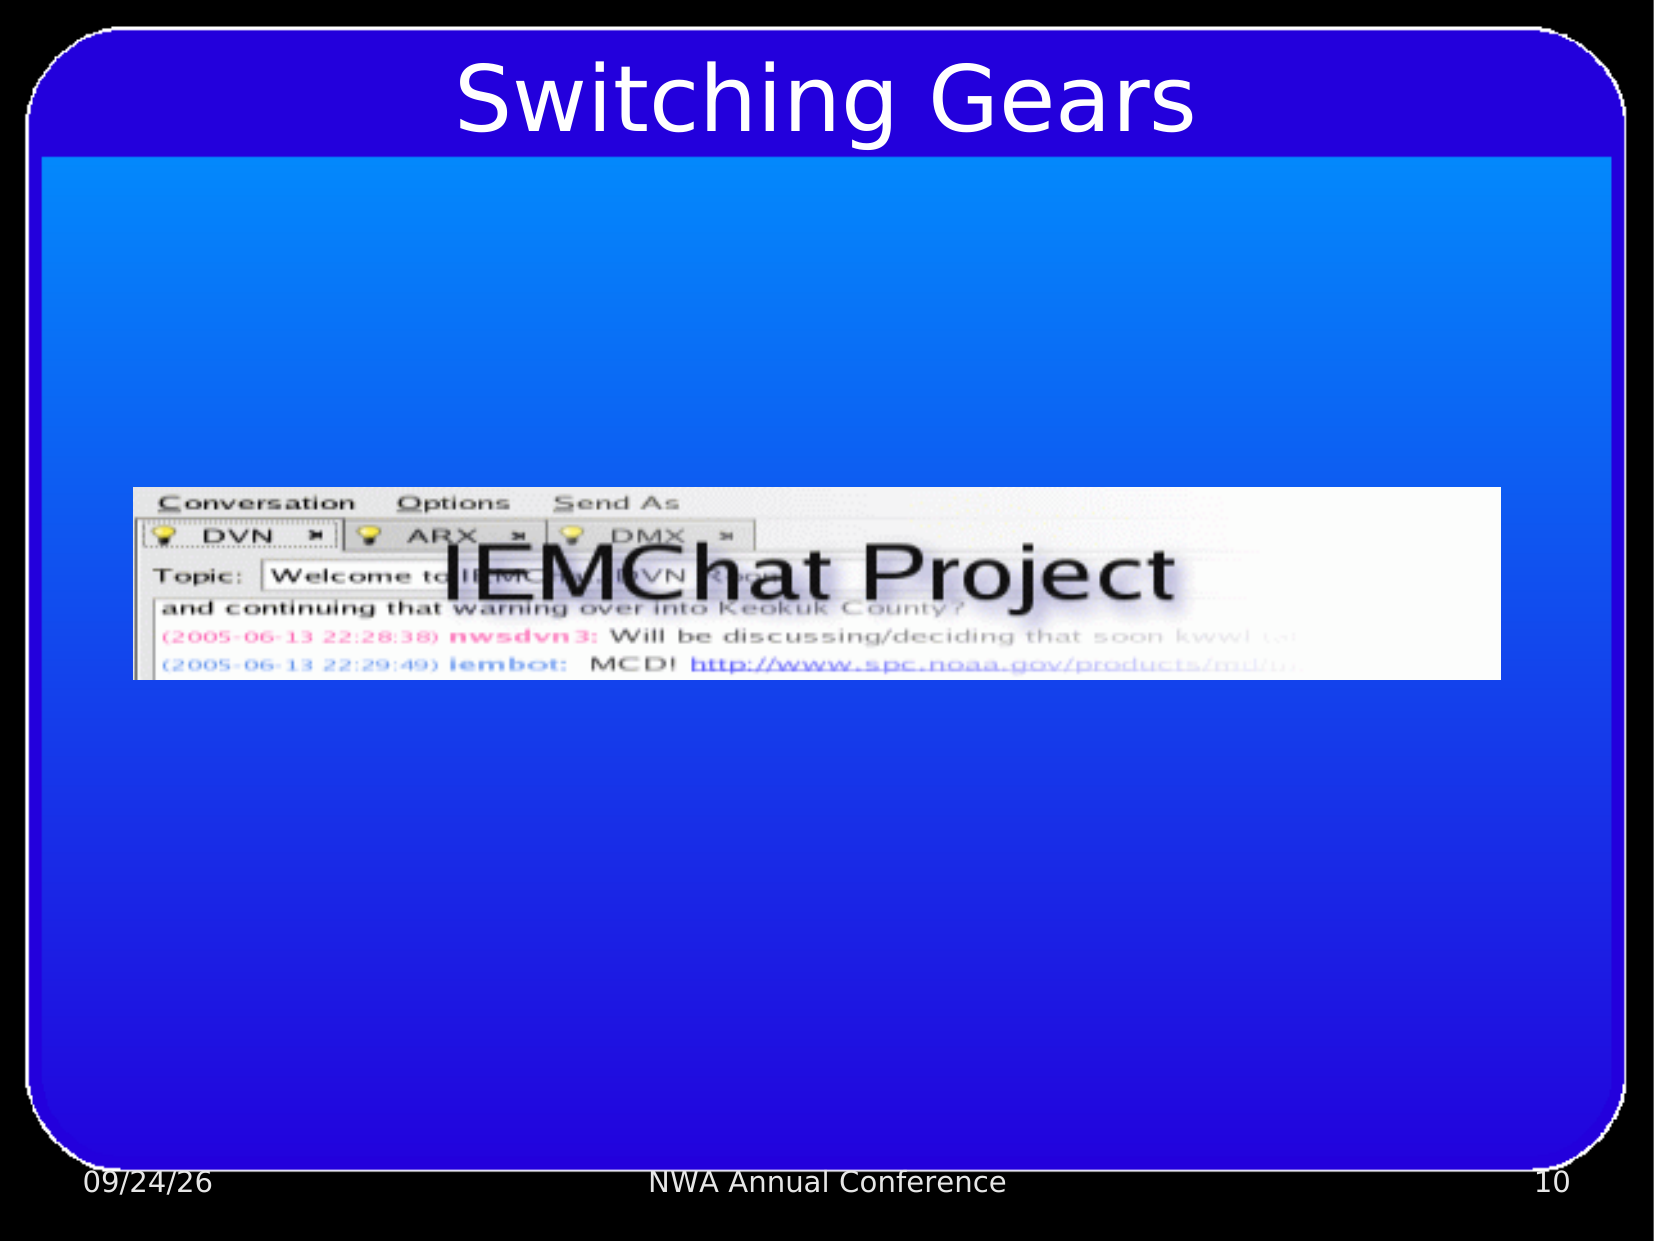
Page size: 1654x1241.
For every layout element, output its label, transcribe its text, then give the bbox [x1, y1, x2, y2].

title Switching Gears [82, 46, 1571, 154]
picture [0, 0, 1654, 1241]
